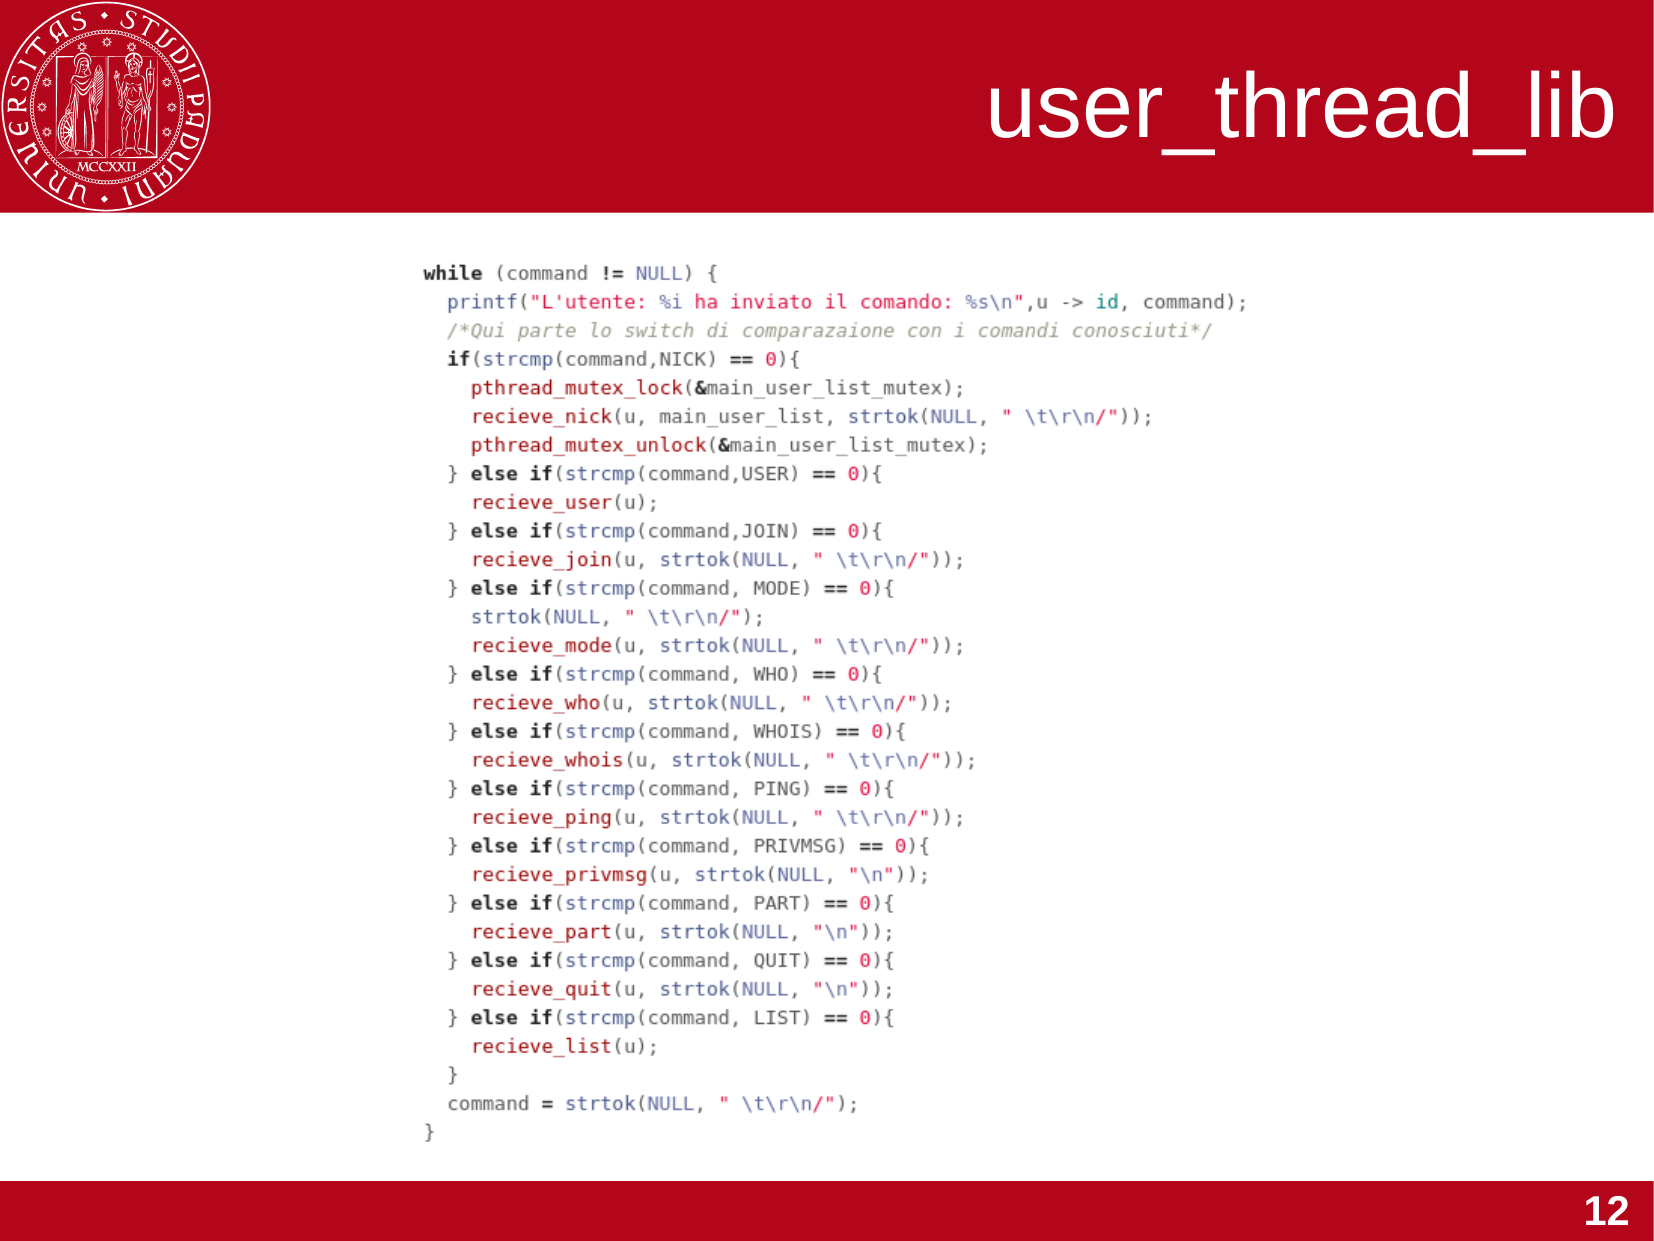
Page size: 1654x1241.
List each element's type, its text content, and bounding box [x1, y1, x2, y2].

picture [0, 0, 212, 213]
picture [413, 259, 1264, 1148]
title user_thread_lib [259, 0, 1619, 213]
